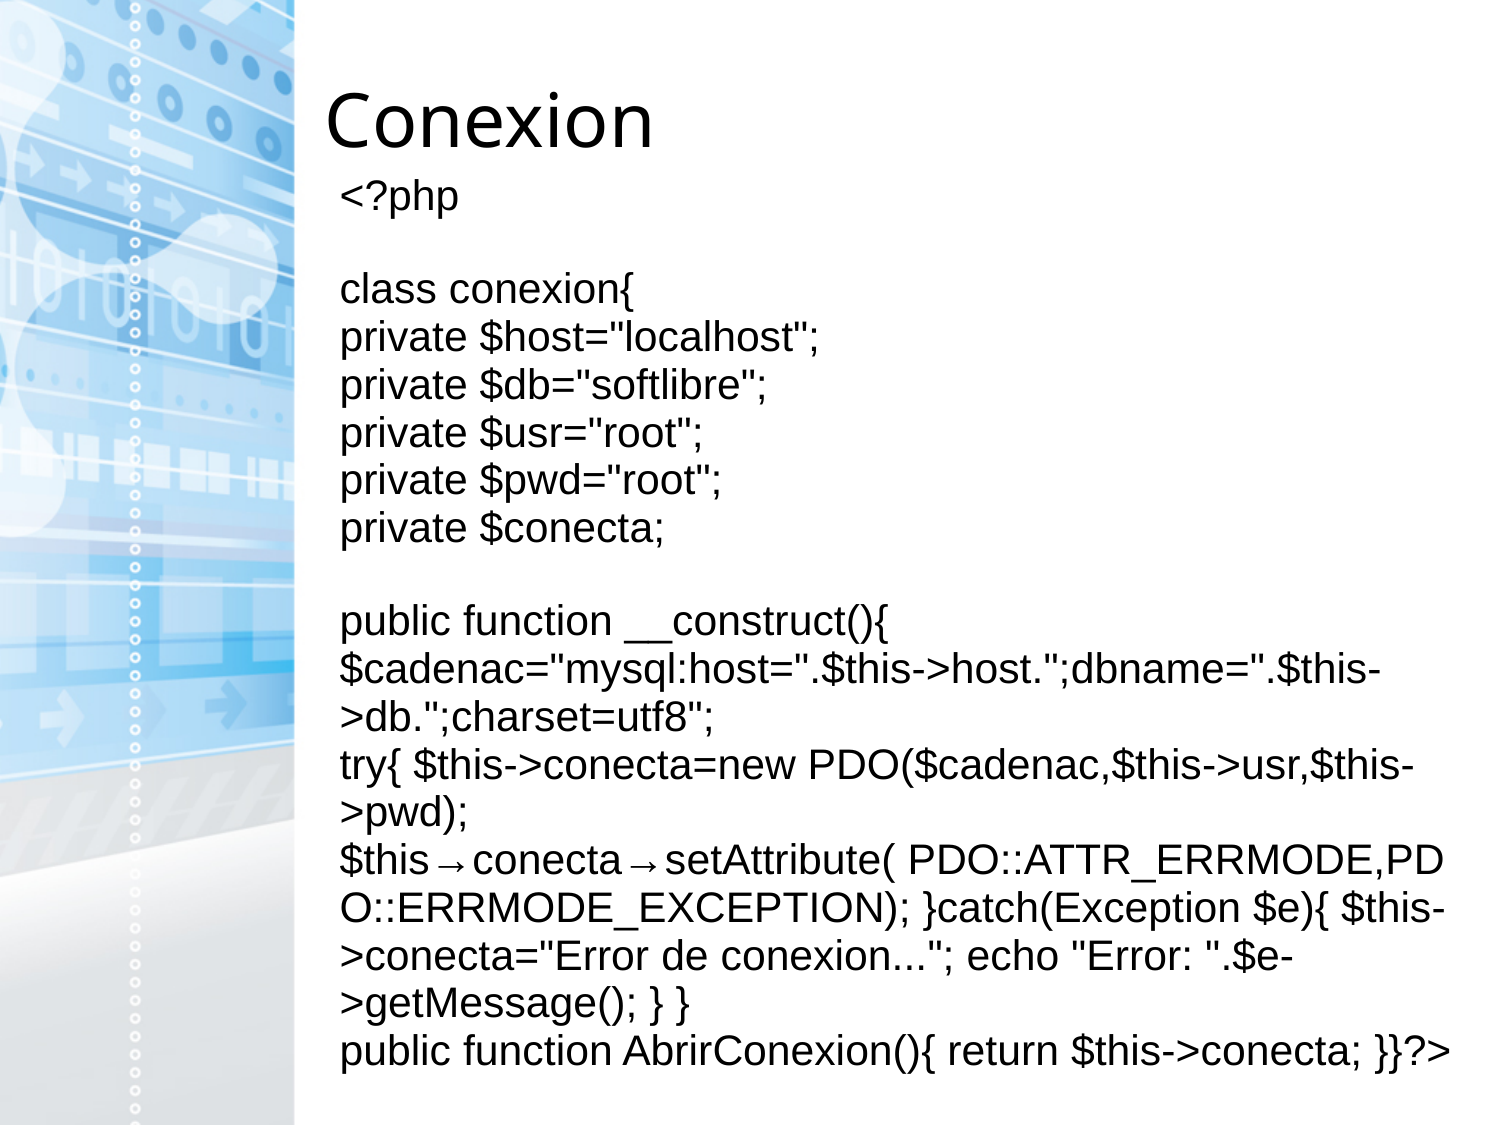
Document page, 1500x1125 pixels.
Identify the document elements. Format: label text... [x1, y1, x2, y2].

title Conexion [324, 59, 1435, 178]
picture [0, 0, 1500, 1125]
text_box <?php class conexion{ private $host="localhost"; private $db="softlibre"; private $usr="root"; private $pwd="root"; private $conecta; public function __construct(){ $cadenac="mysql:host=".$this->host.";dbname=".$this->db.";charset=utf8"; try{ $this->conecta=new PDO($cadenac,$this->usr,$this->pwd); $this→conecta→setAttribute( PDO::ATTR_ERRMODE,PDO::ERRMODE_EXCEPTION); }catch(Exception $e){ $this->conecta="Error de conexion..."; echo "Error: ".$e->getMessage(); } } public function AbrirConexion(){ return $this->conecta; }}?> [324, 164, 1473, 1125]
